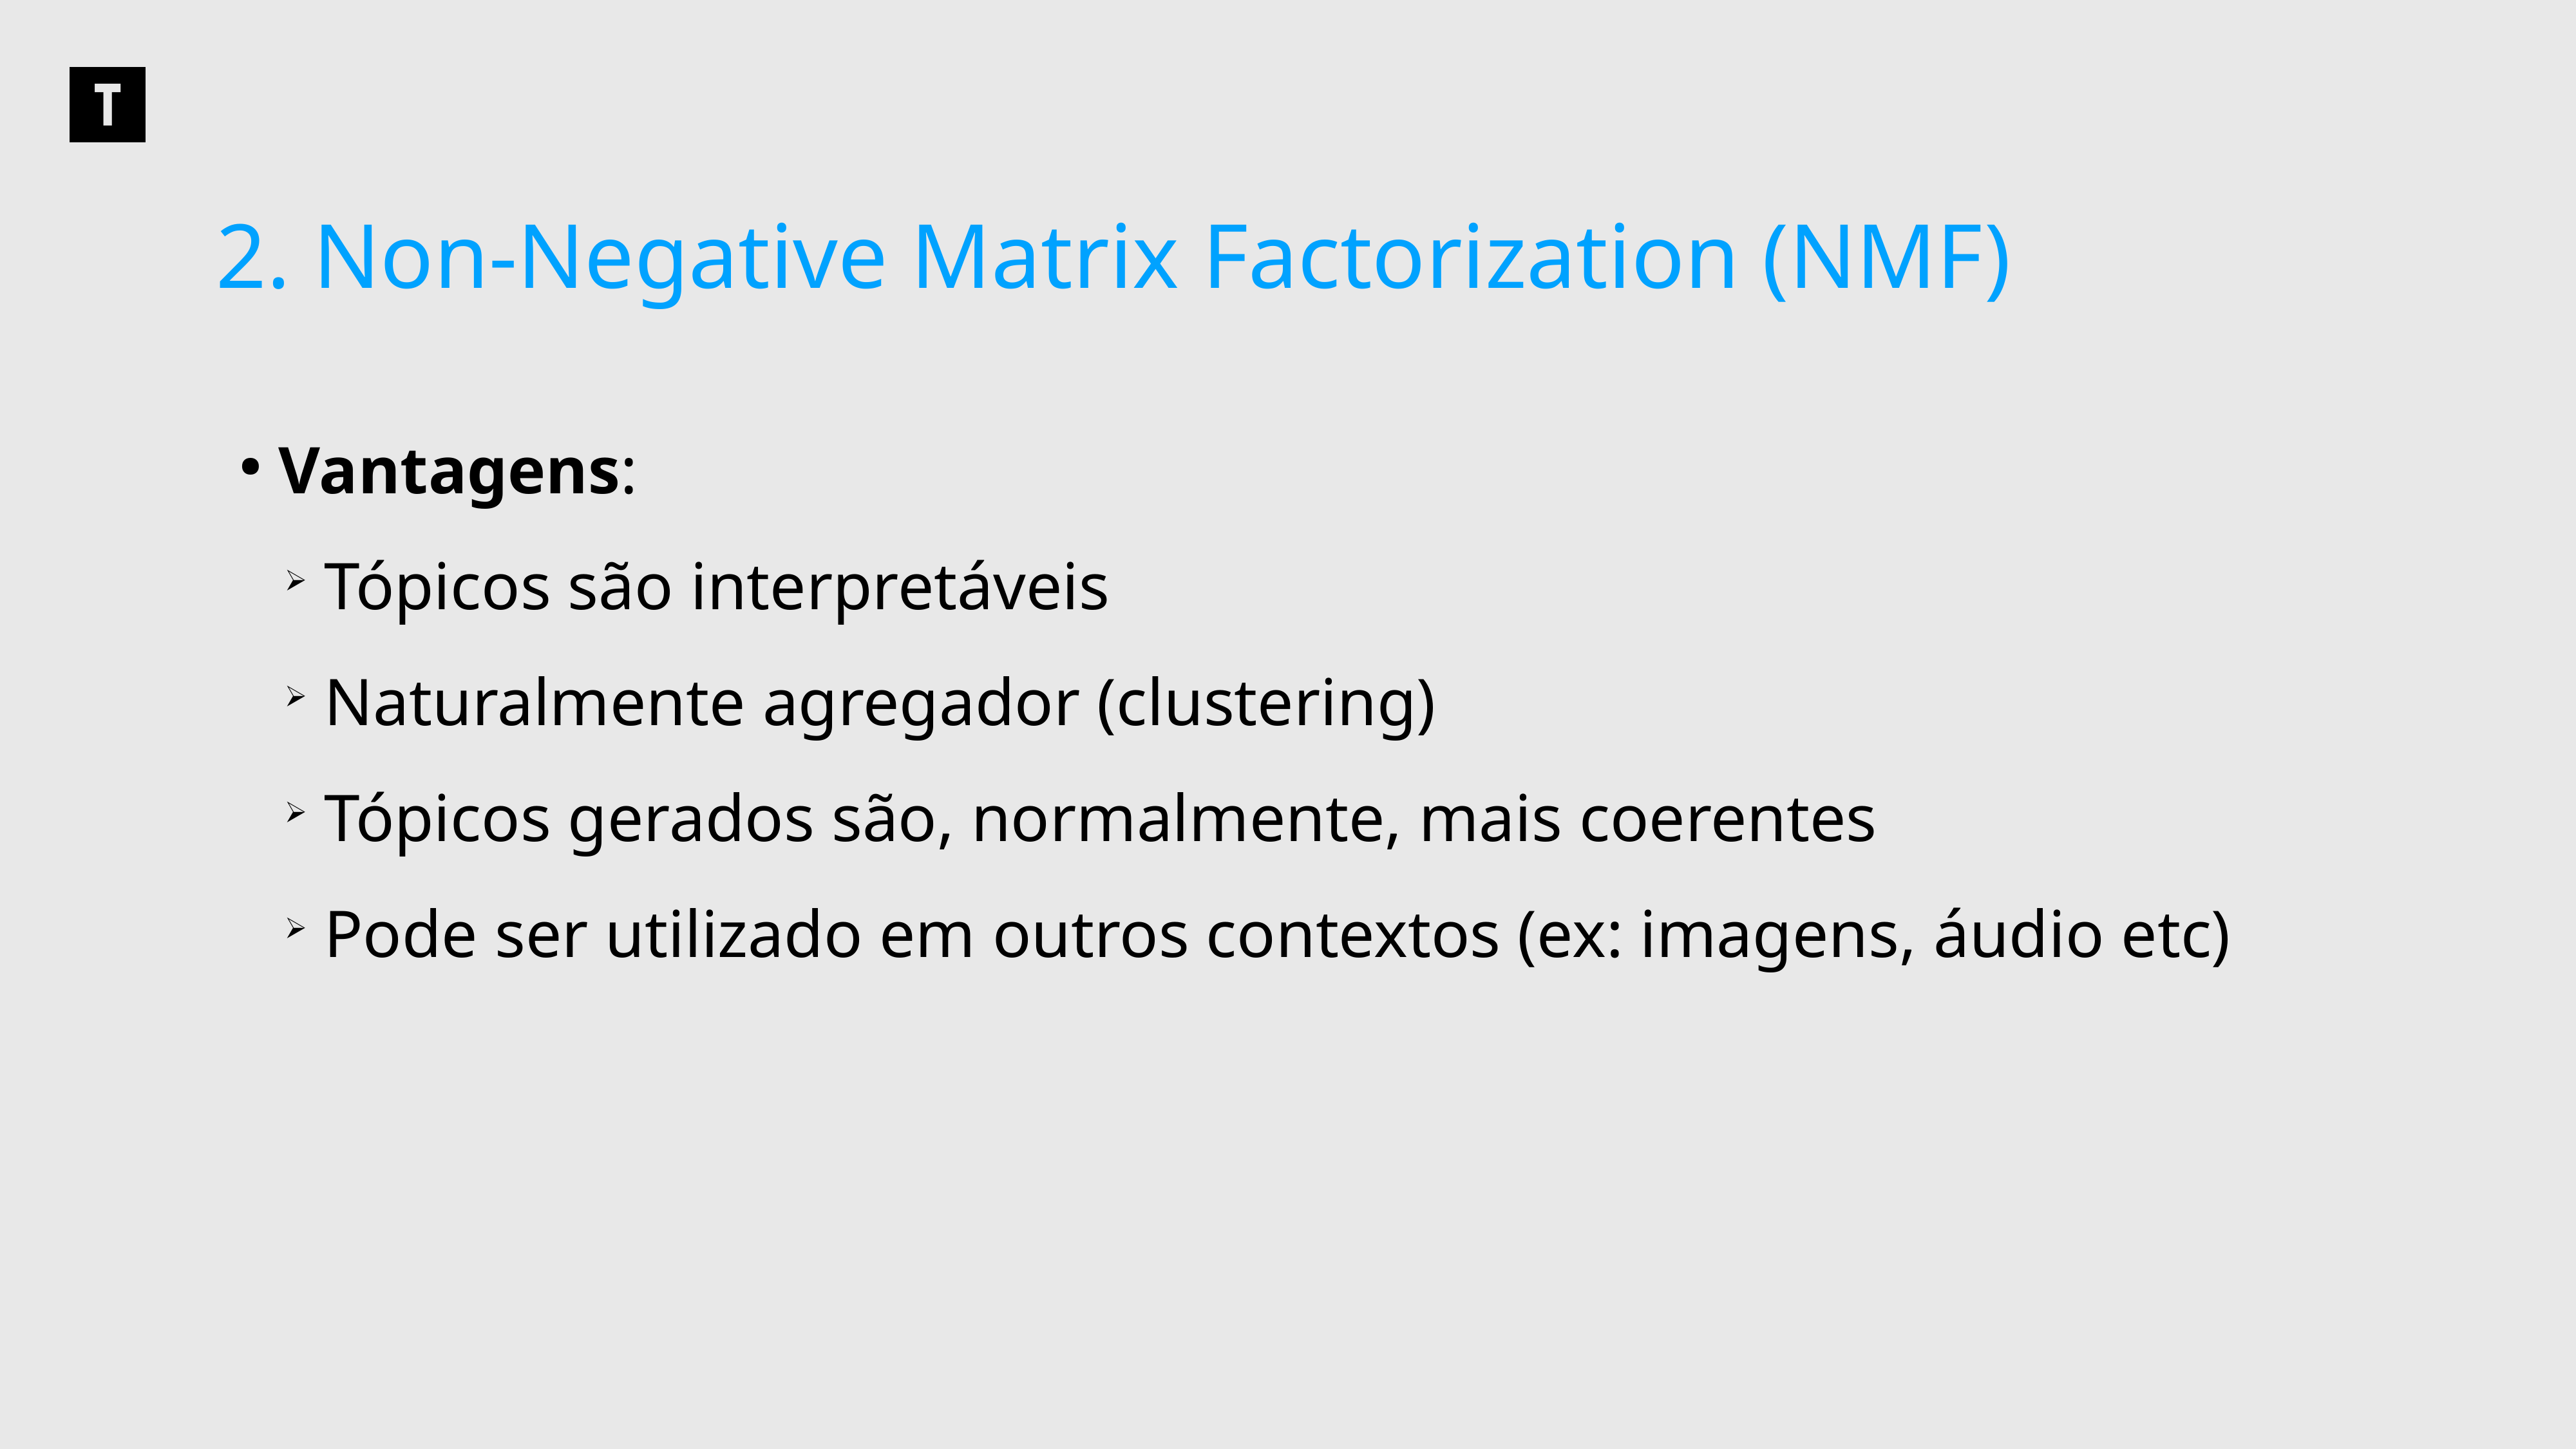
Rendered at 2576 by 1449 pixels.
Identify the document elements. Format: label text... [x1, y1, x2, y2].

text_box 2. Non-Negative Matrix Factorization (NMF) [211, 194, 2267, 312]
picture [70, 67, 146, 142]
text_box Vantagens: Tópicos são interpretáveis Naturalmente agregador (clustering) Tópicos gerados são, normalmente, mais coerentes Pode ser utilizado em outros contextos (ex: imagens, áudio etc) [211, 385, 2351, 589]
